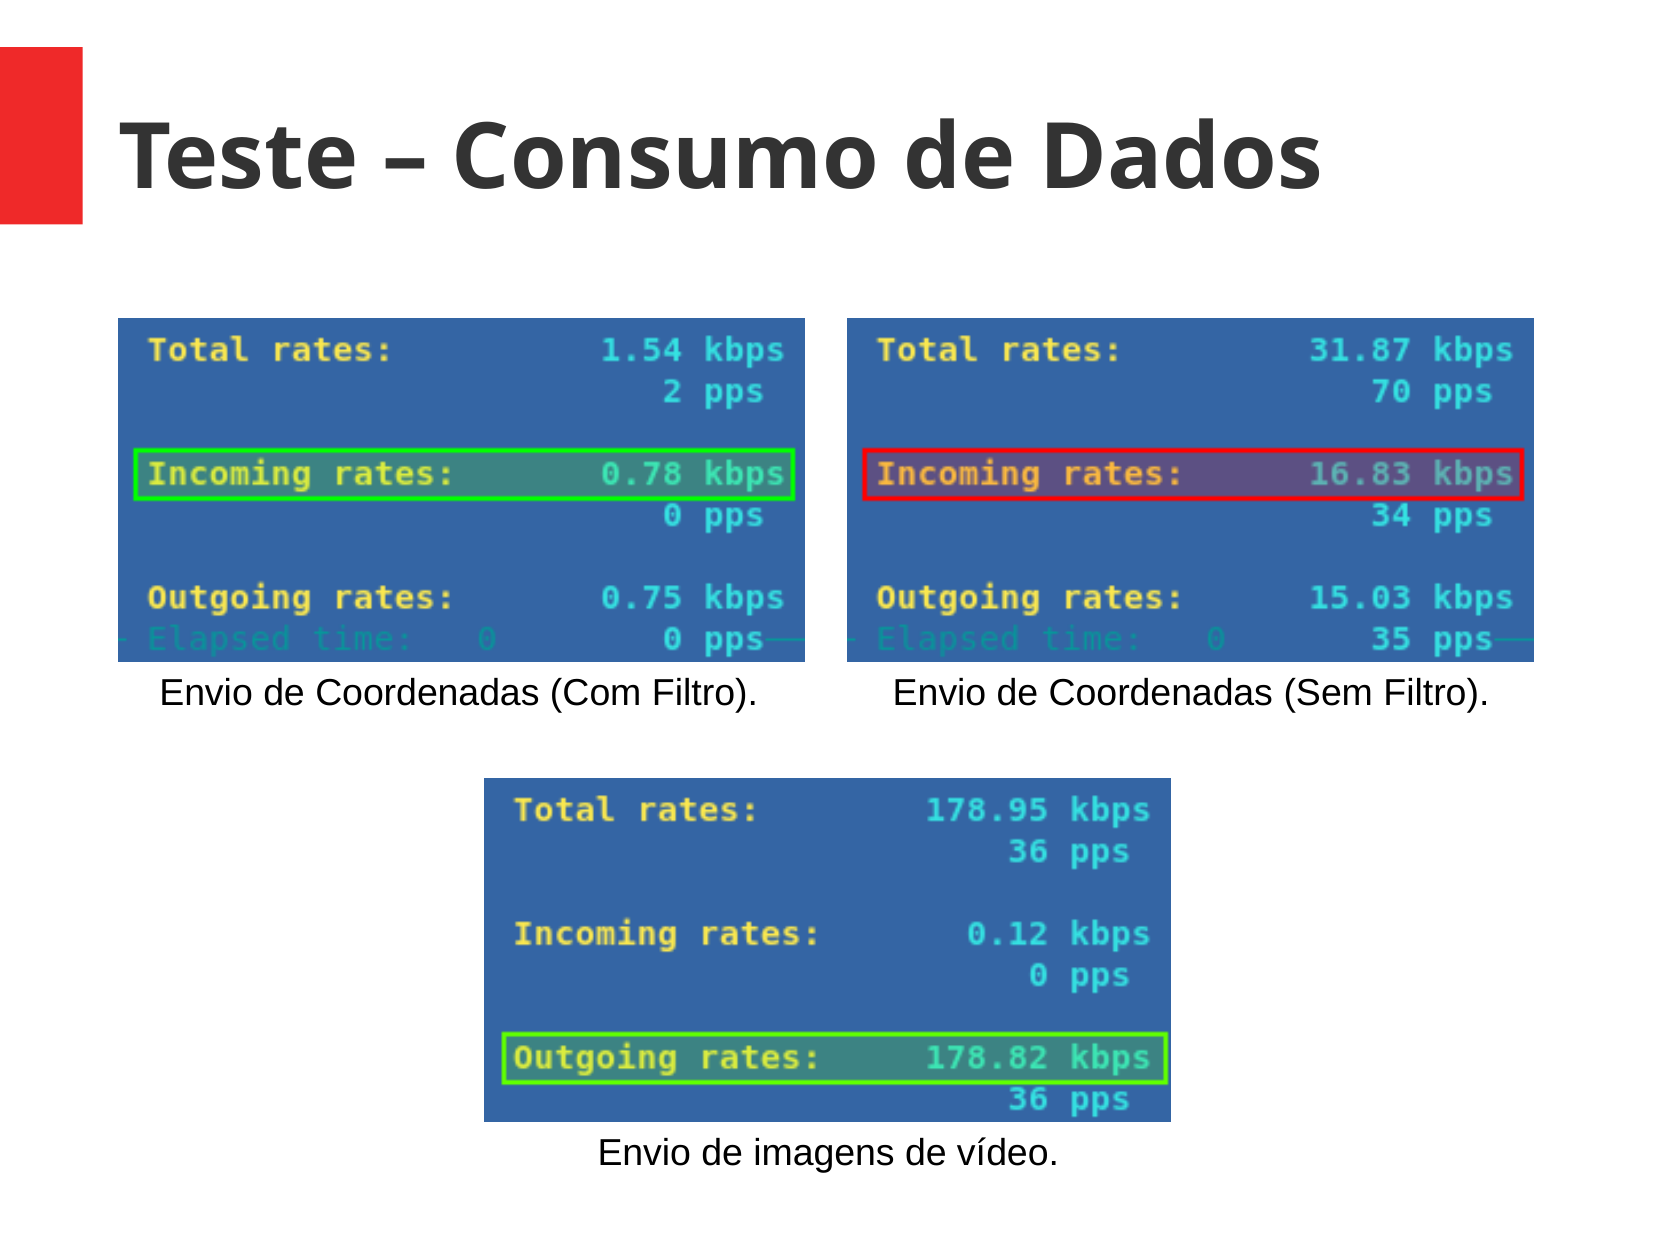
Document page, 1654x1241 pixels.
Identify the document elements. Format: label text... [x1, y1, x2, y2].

text_box Envio de imagens de vídeo. [484, 1124, 1173, 1182]
picture [847, 318, 1534, 662]
text_box Envio de Coordenadas (Com Filtro). [114, 663, 804, 721]
text_box Envio de Coordenadas (Sem Filtro). [847, 663, 1536, 721]
picture [118, 318, 805, 662]
title Teste – Consumo de Dados [118, 49, 1571, 257]
picture [484, 778, 1171, 1123]
